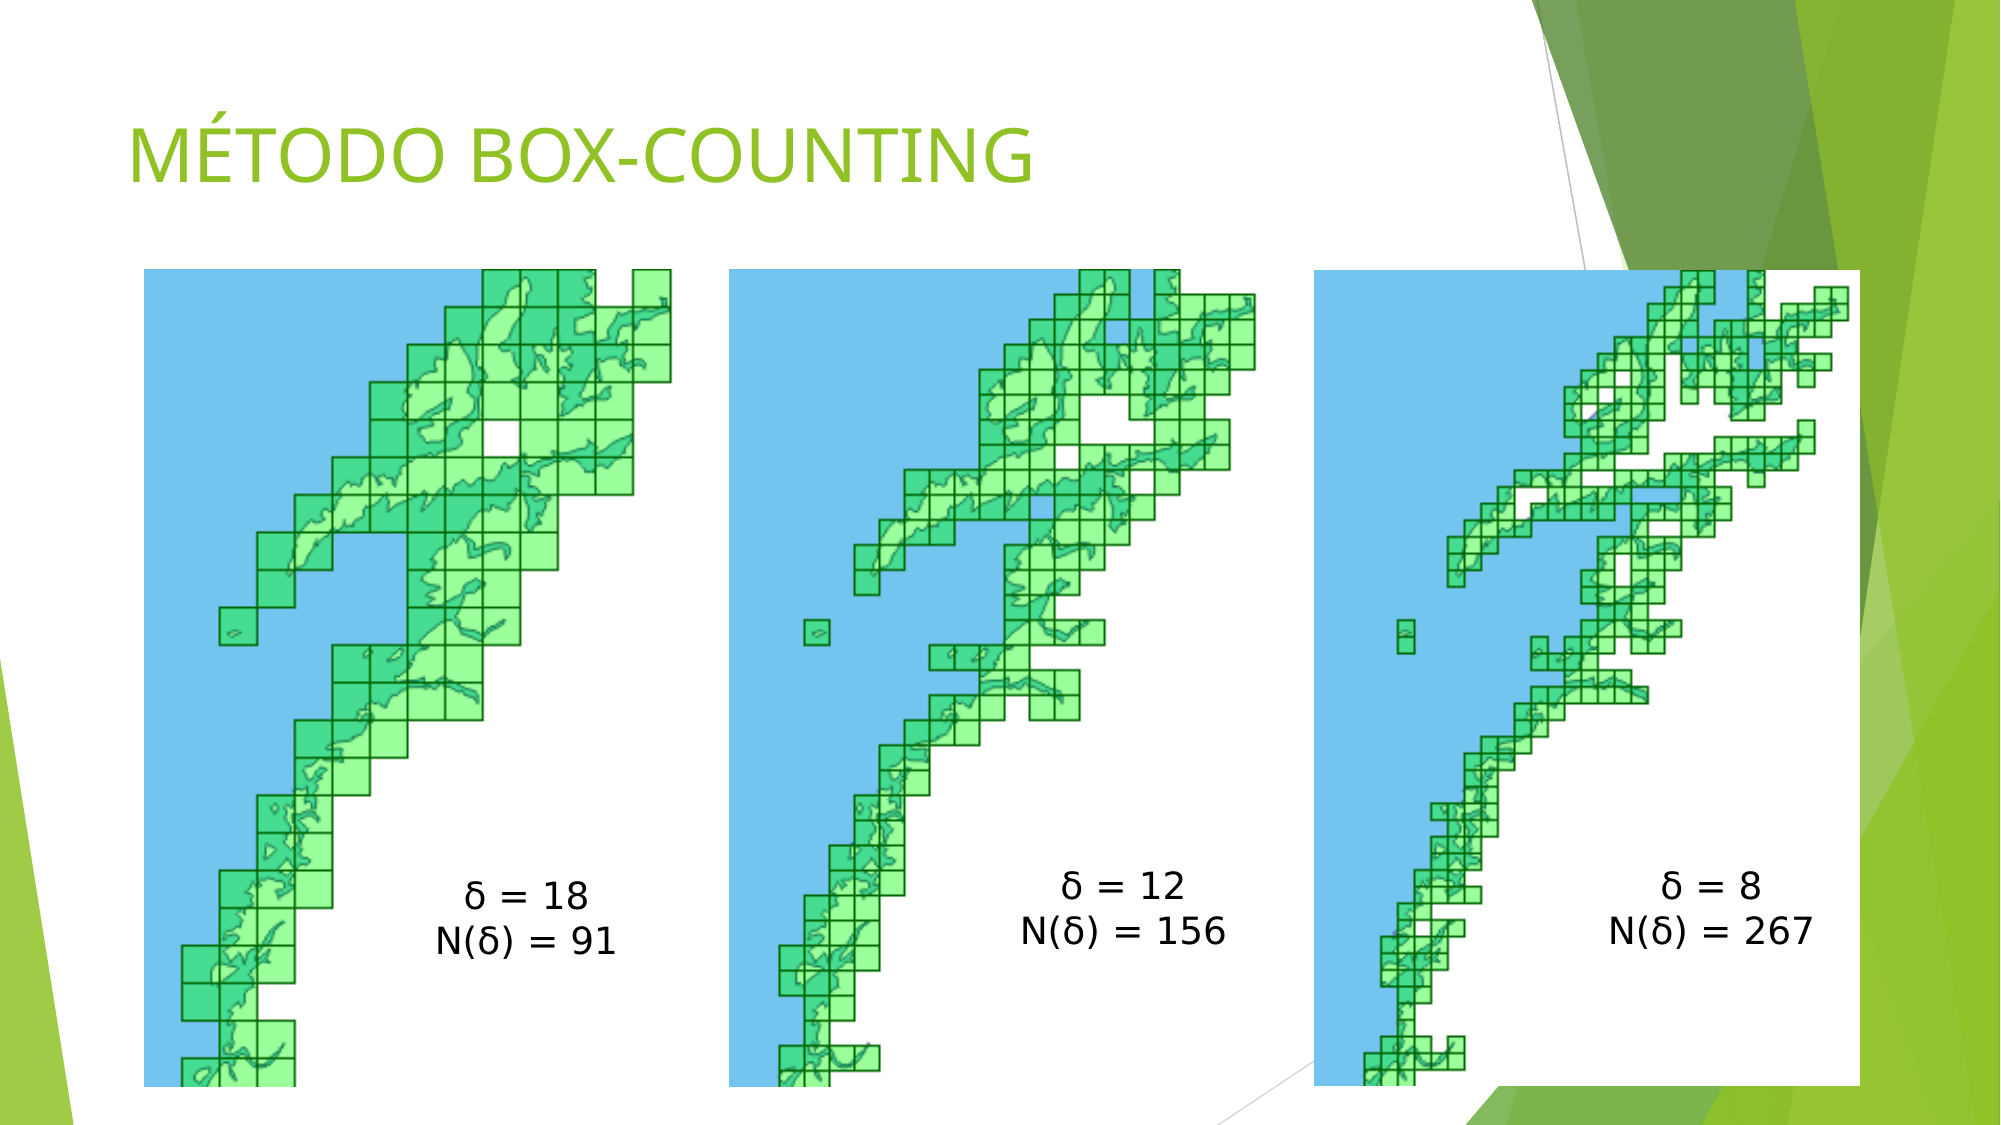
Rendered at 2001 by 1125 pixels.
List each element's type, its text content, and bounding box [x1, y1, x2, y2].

picture [144, 269, 691, 1087]
text_box δ = 18 N(δ) = 91 [420, 864, 634, 970]
text_box δ = 12 N(δ) = 156 [1005, 855, 1242, 960]
text_box δ = 8 N(δ) = 267 [1593, 855, 1831, 960]
picture [729, 269, 1275, 1087]
picture [1314, 270, 1860, 1086]
title MÉTODO BOX-COUNTING [111, 99, 1522, 317]
